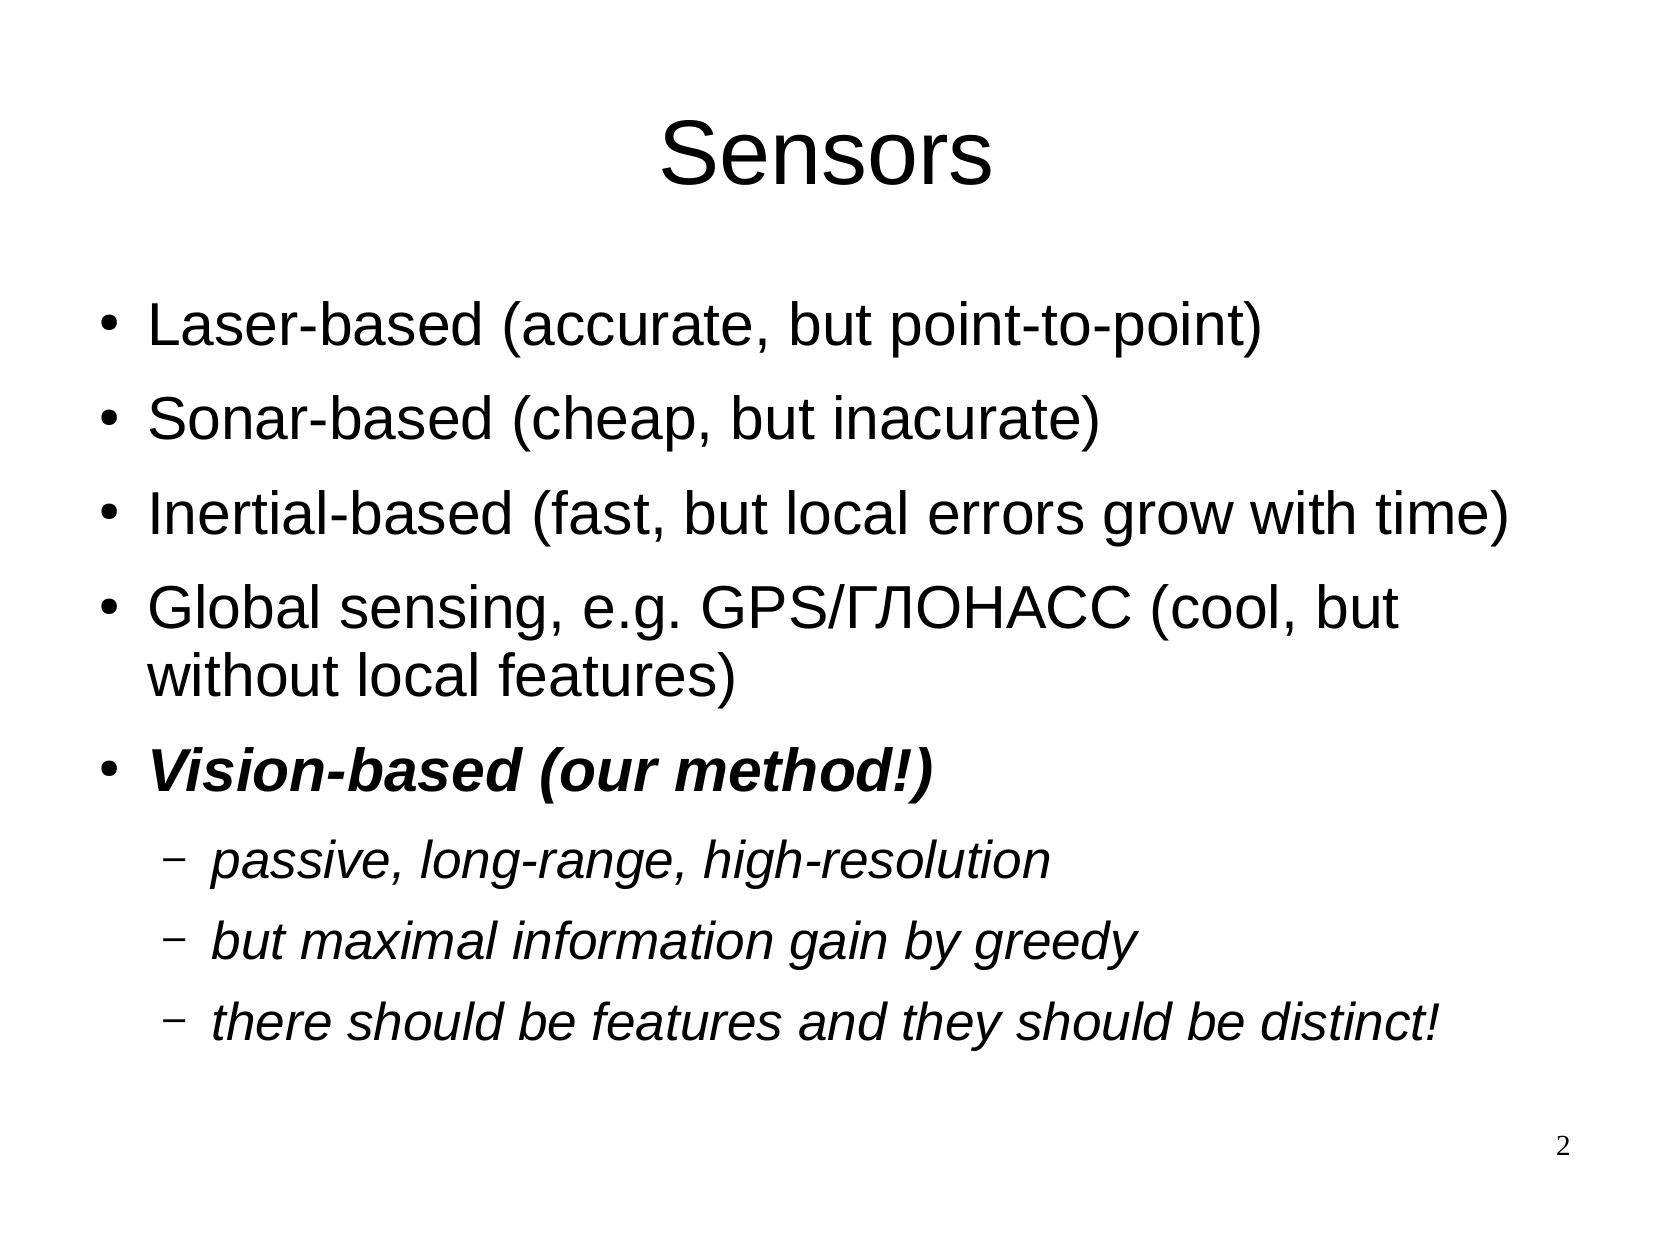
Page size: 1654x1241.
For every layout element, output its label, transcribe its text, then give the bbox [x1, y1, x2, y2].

title Sensors [82, 49, 1571, 257]
list Laser-based (accurate, but point-to-point) Sonar-based (cheap, but inacurate) Inertial-based (fast, but local errors grow with time) Global sensing, e.g. GPS/ГЛОНАСС (cool, but without local features) Vision-based (our method!) passive, long-range, high-resolution but maximal information gain by greedy there should be features and they should be distinct! [82, 290, 1538, 1066]
